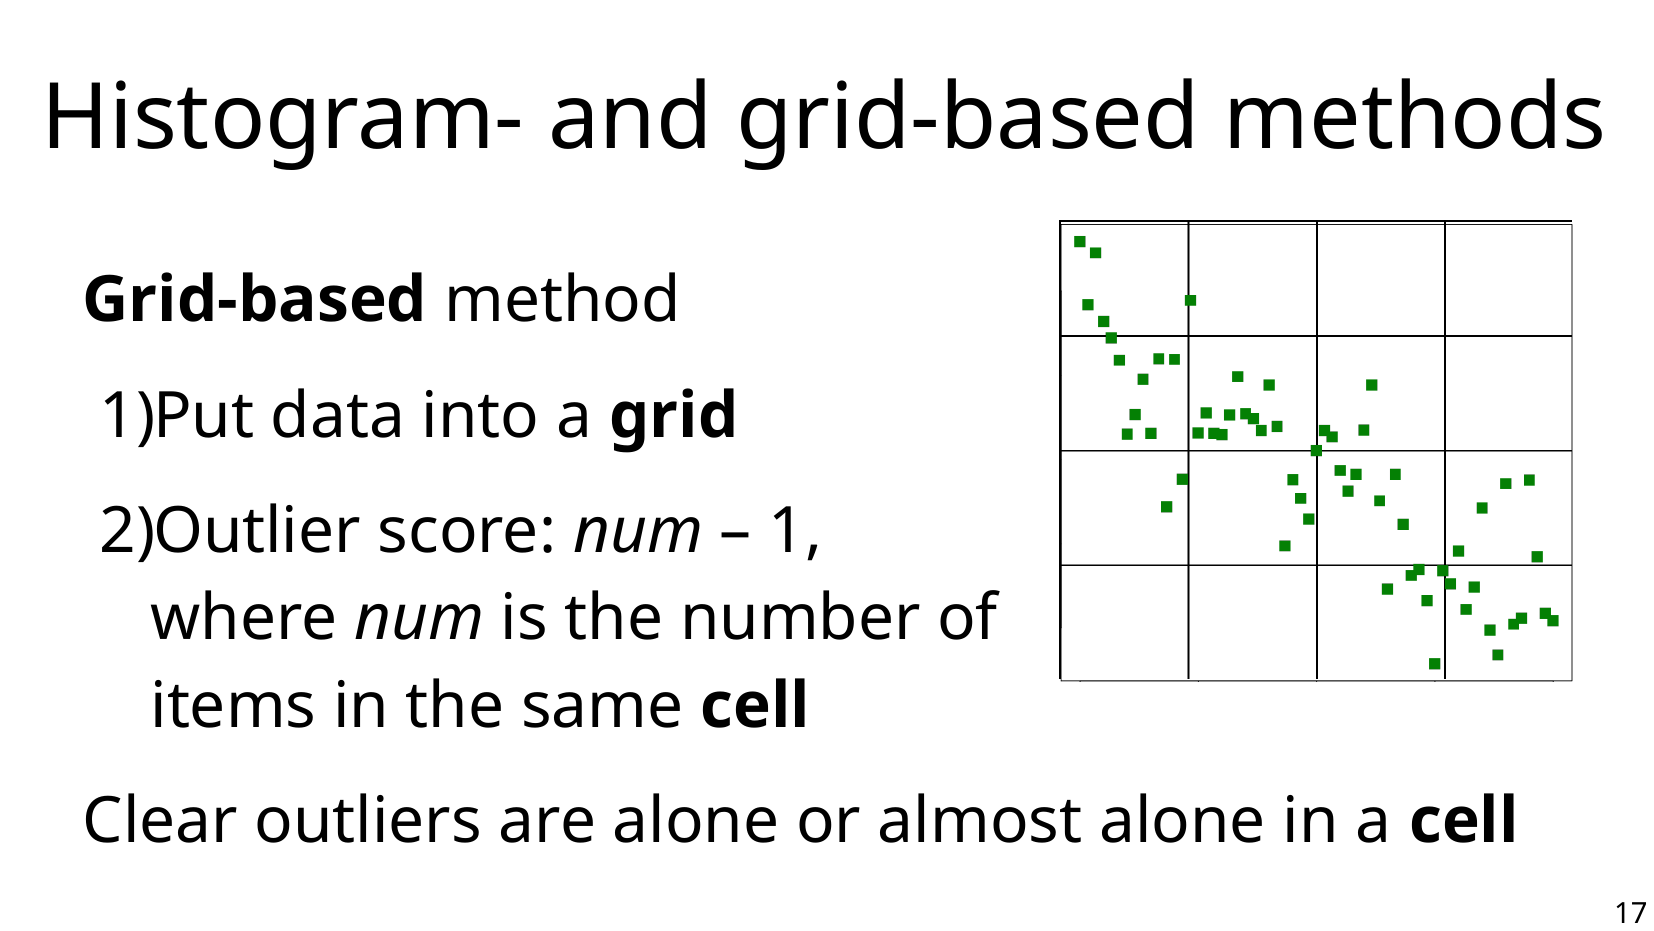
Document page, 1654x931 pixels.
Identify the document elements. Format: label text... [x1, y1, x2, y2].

list Grid-based method Put data into a grid Outlier score: num – 1, where num is the number of items in the same cell Clear outliers are alone or almost alone in a cell [82, 253, 1560, 868]
title Histogram- and grid-based methods [4, 1, 1646, 226]
picture [1059, 201, 1584, 682]
